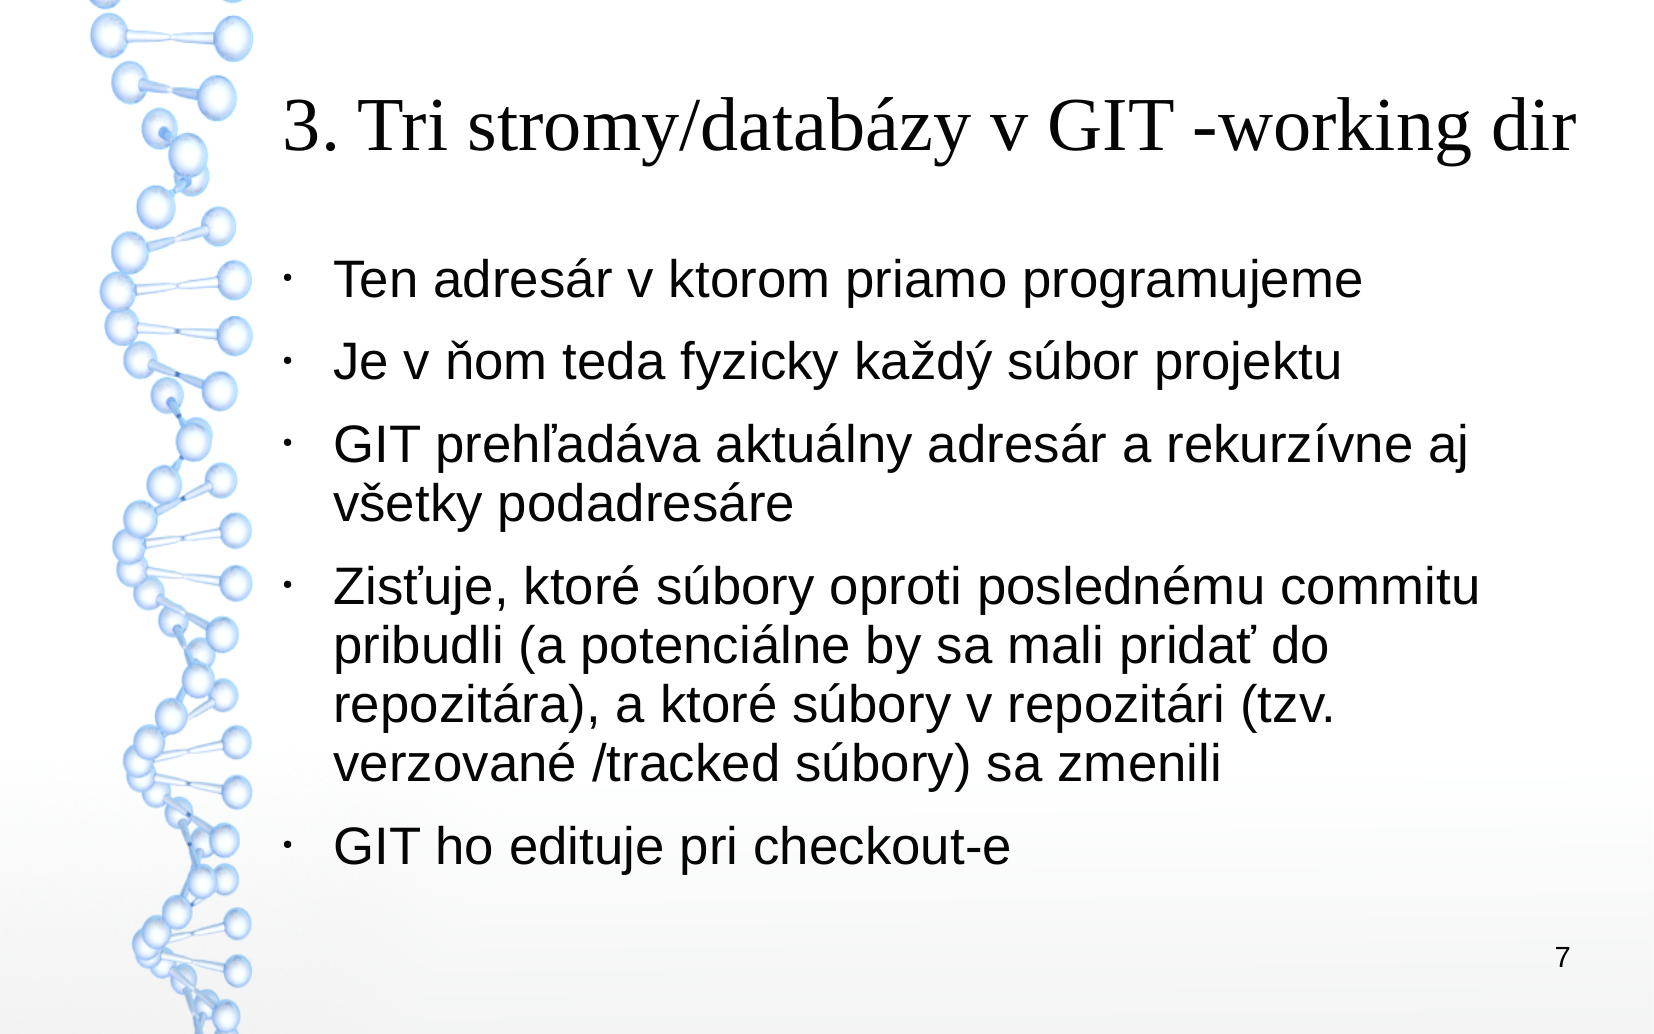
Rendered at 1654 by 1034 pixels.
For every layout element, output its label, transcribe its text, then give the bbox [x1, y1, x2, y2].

list Ten adresár v ktorom priamo programujeme Je v ňom teda fyzicky každý súbor projektu GIT prehľadáva aktuálny adresár a rekurzívne aj všetky podadresáre Zisťuje, ktoré súbory oproti poslednému commitu pribudli (a potenciálne by sa mali pridať do repozitára), a ktoré súbory v repozitári (tzv. verzované /tracked súbory) sa zmenili GIT ho edituje pri checkout-e [265, 249, 1595, 880]
title 3. Tri stromy/databázy v GIT -working dir [265, 39, 1595, 210]
picture [0, 0, 1654, 1034]
